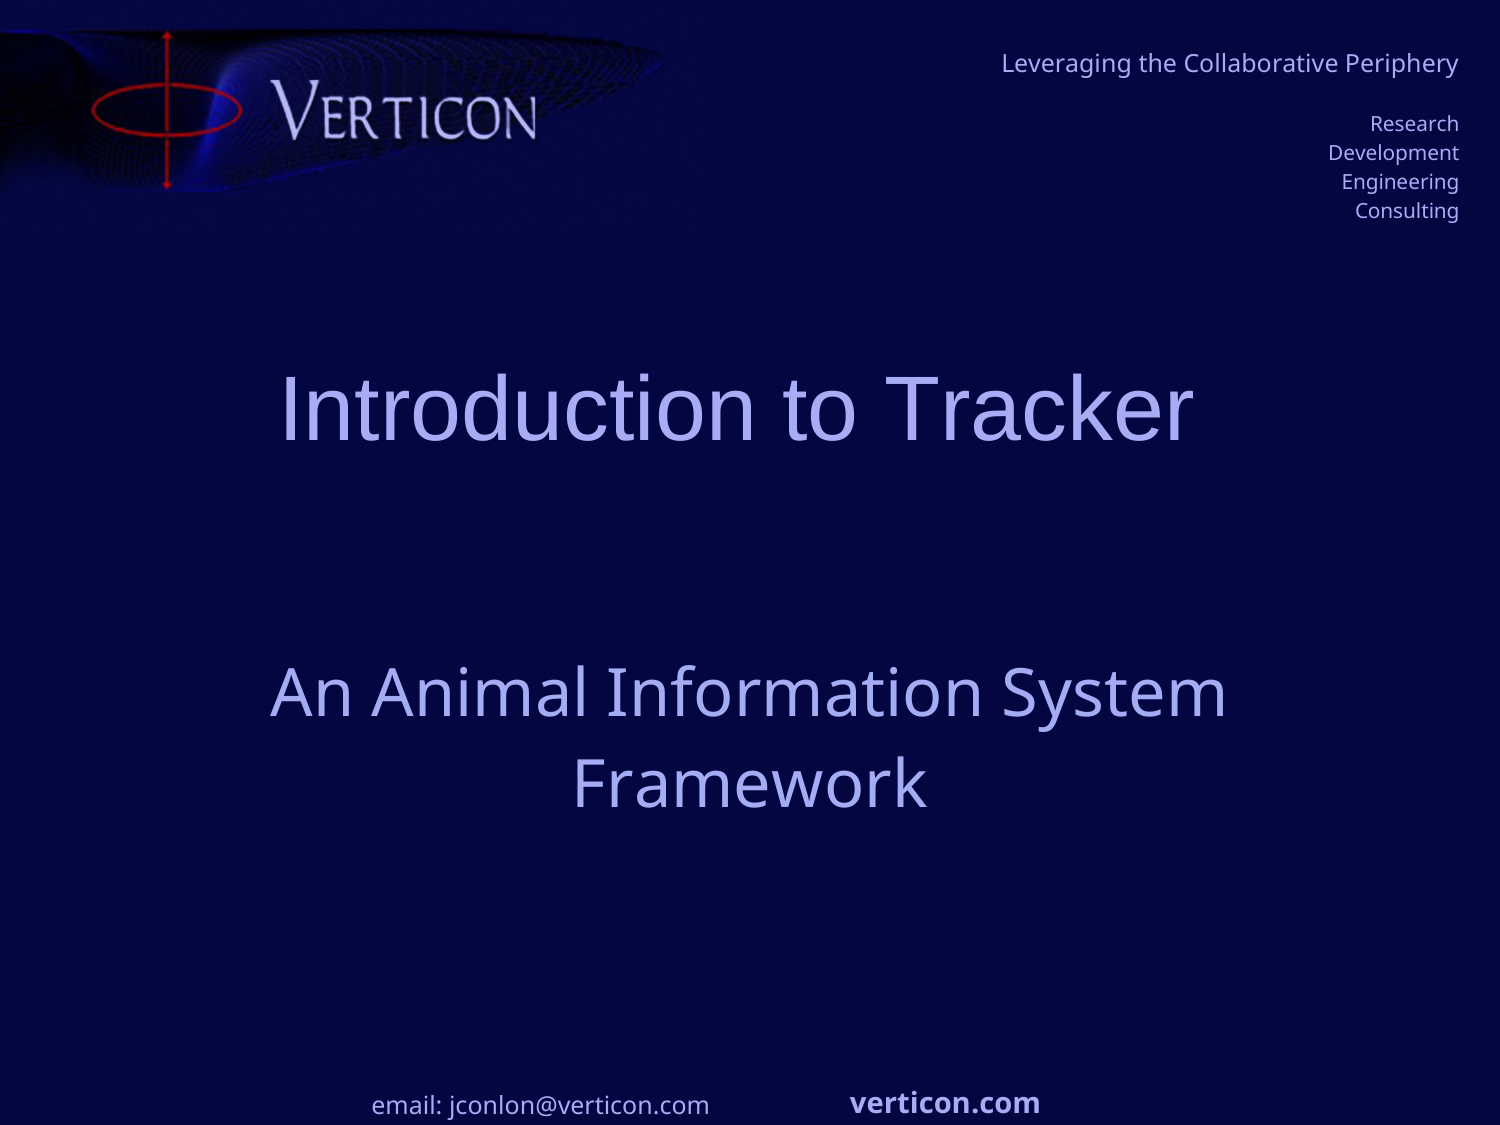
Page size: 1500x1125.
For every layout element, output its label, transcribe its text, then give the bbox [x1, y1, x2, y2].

title Introduction to Tracker [112, 349, 1388, 591]
text_box Leveraging the Collaborative Periphery Research Development Engineering Consulting [712, 38, 1475, 233]
subtitle An Animal Information System Framework [225, 637, 1276, 926]
picture [0, 0, 704, 233]
text_box email: jconlon@verticon.com [356, 1079, 755, 1125]
text_box verticon.com [835, 1074, 1079, 1125]
